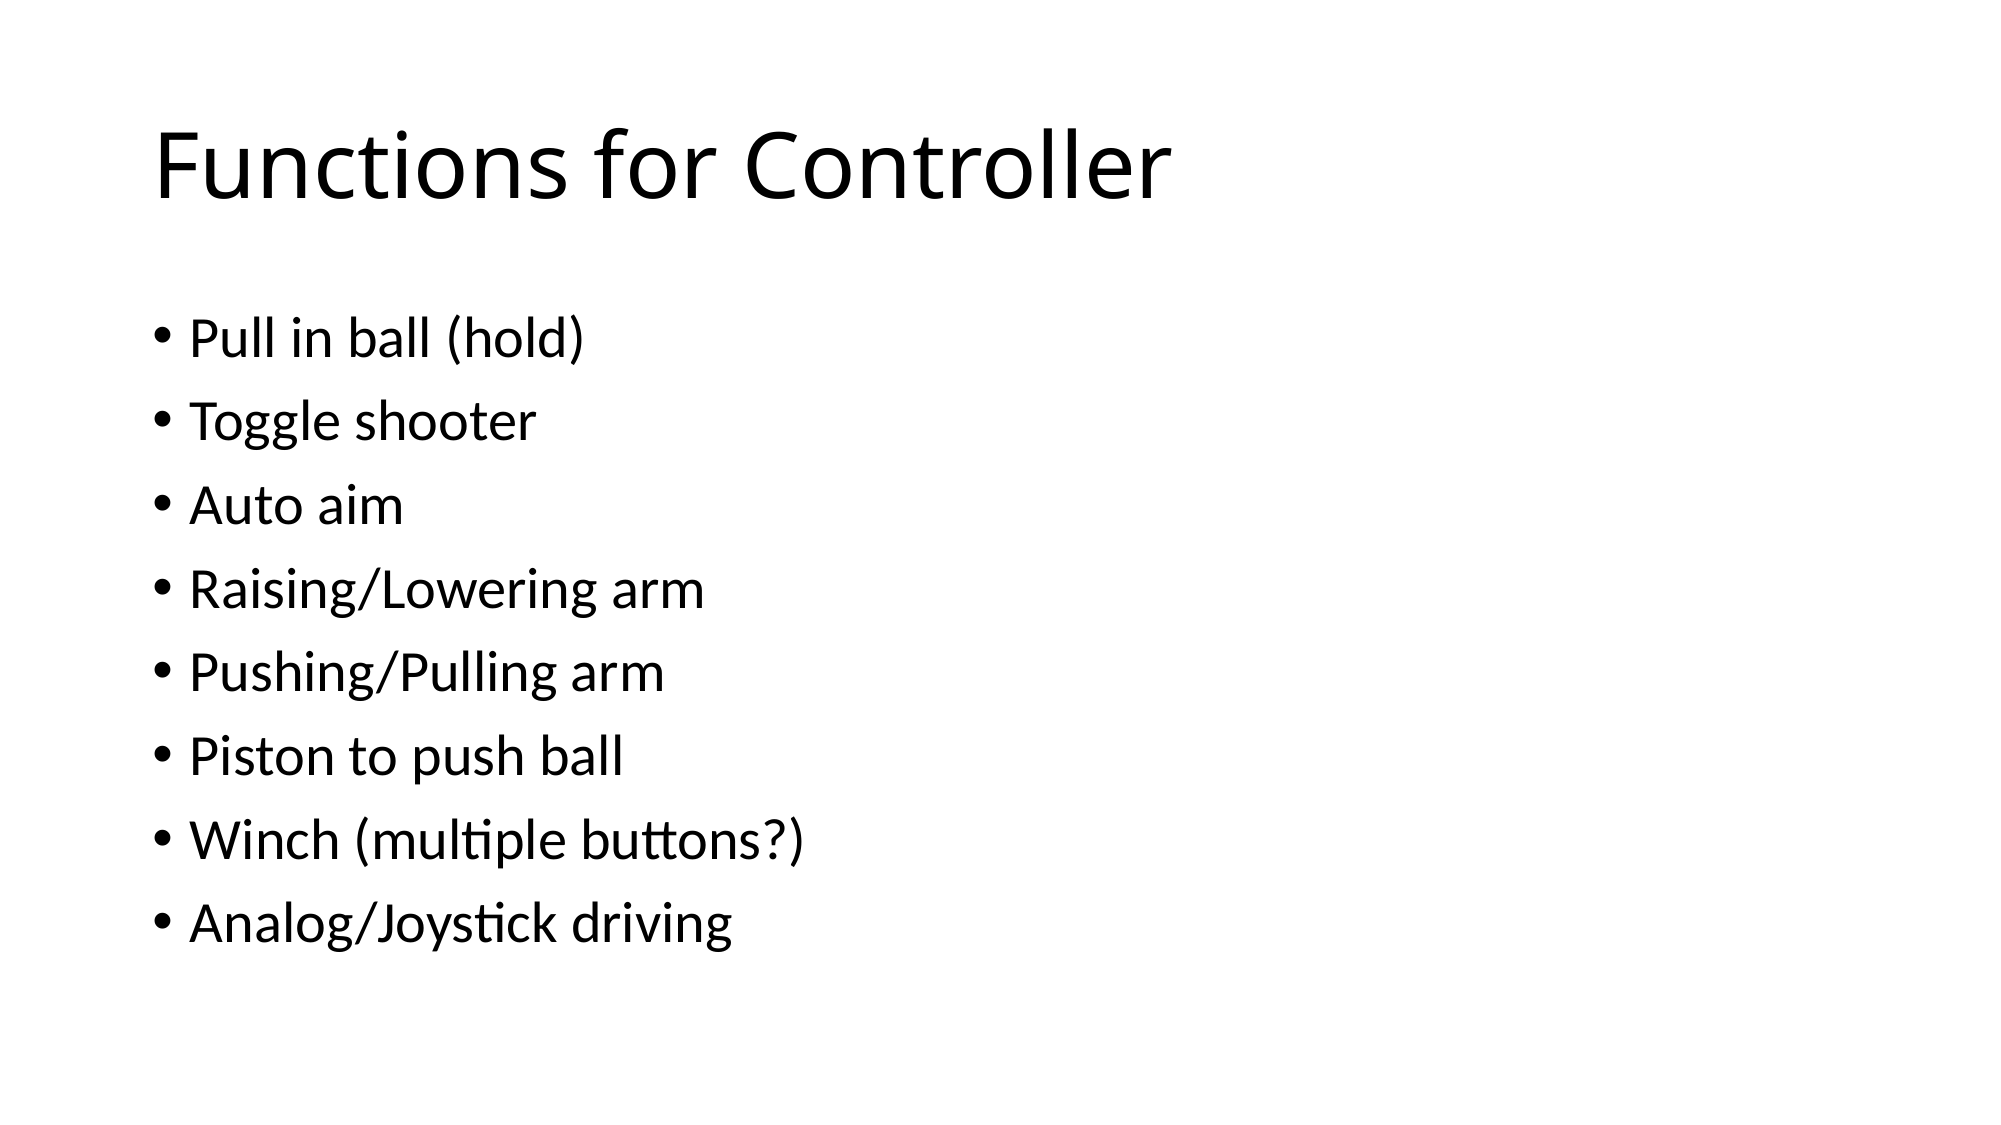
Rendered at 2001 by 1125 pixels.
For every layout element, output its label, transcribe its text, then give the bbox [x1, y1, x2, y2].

title Functions for Controller [137, 59, 1863, 278]
list Pull in ball (hold) Toggle shooter Auto aim Raising/Lowering arm Pushing/Pulling arm Piston to push ball Winch (multiple buttons?) Analog/Joystick driving [137, 299, 1863, 1014]
